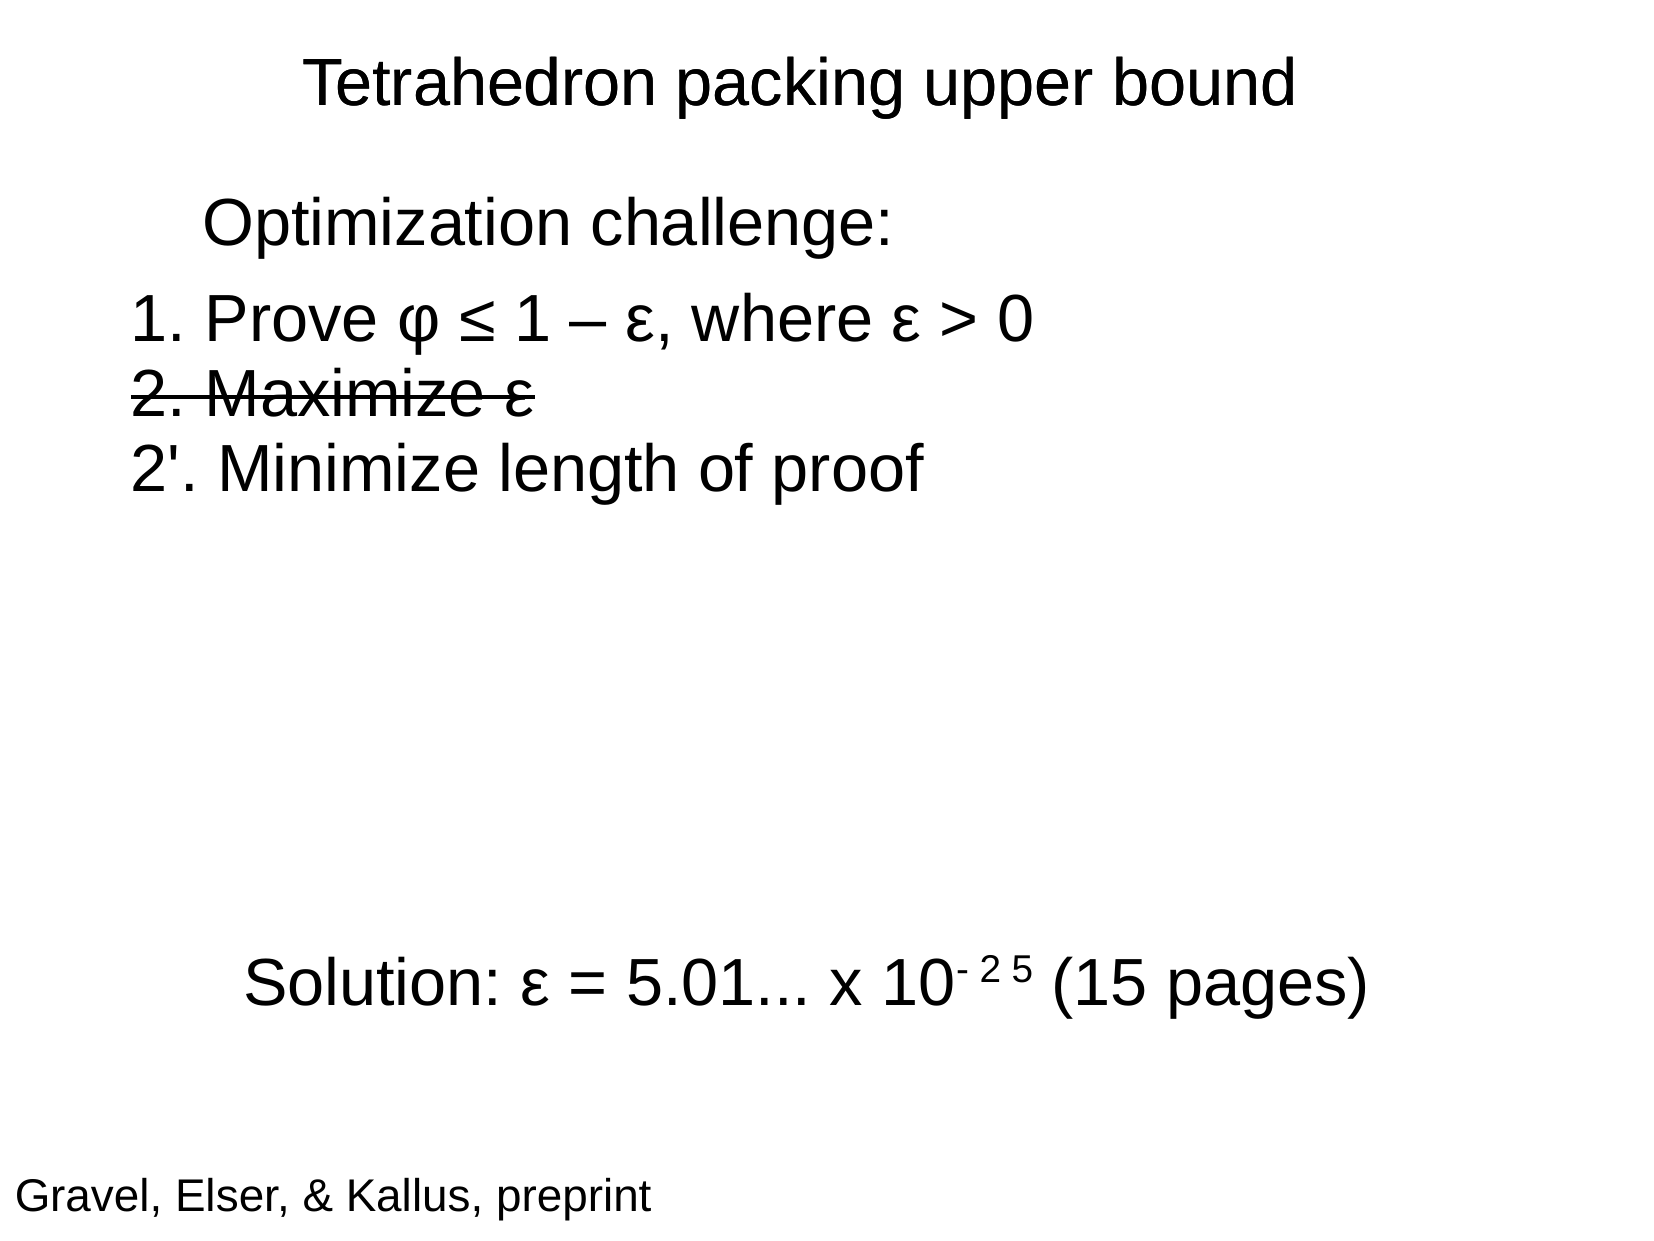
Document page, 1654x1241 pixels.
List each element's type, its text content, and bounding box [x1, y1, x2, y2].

text_box Optimization challenge: [187, 177, 976, 268]
text_box Solution: ε = 5.01... x 10- 2 5 (15 pages) [228, 937, 1426, 1030]
text_box Gravel, Elser, & Kallus, preprint [0, 1162, 667, 1229]
text_box Tetrahedron packing upper bound [287, 37, 1372, 128]
text_box 1. Prove φ ≤ 1 – ε, where ε > 0 2. Maximize ε 2'. Minimize length of proof [116, 273, 1601, 513]
